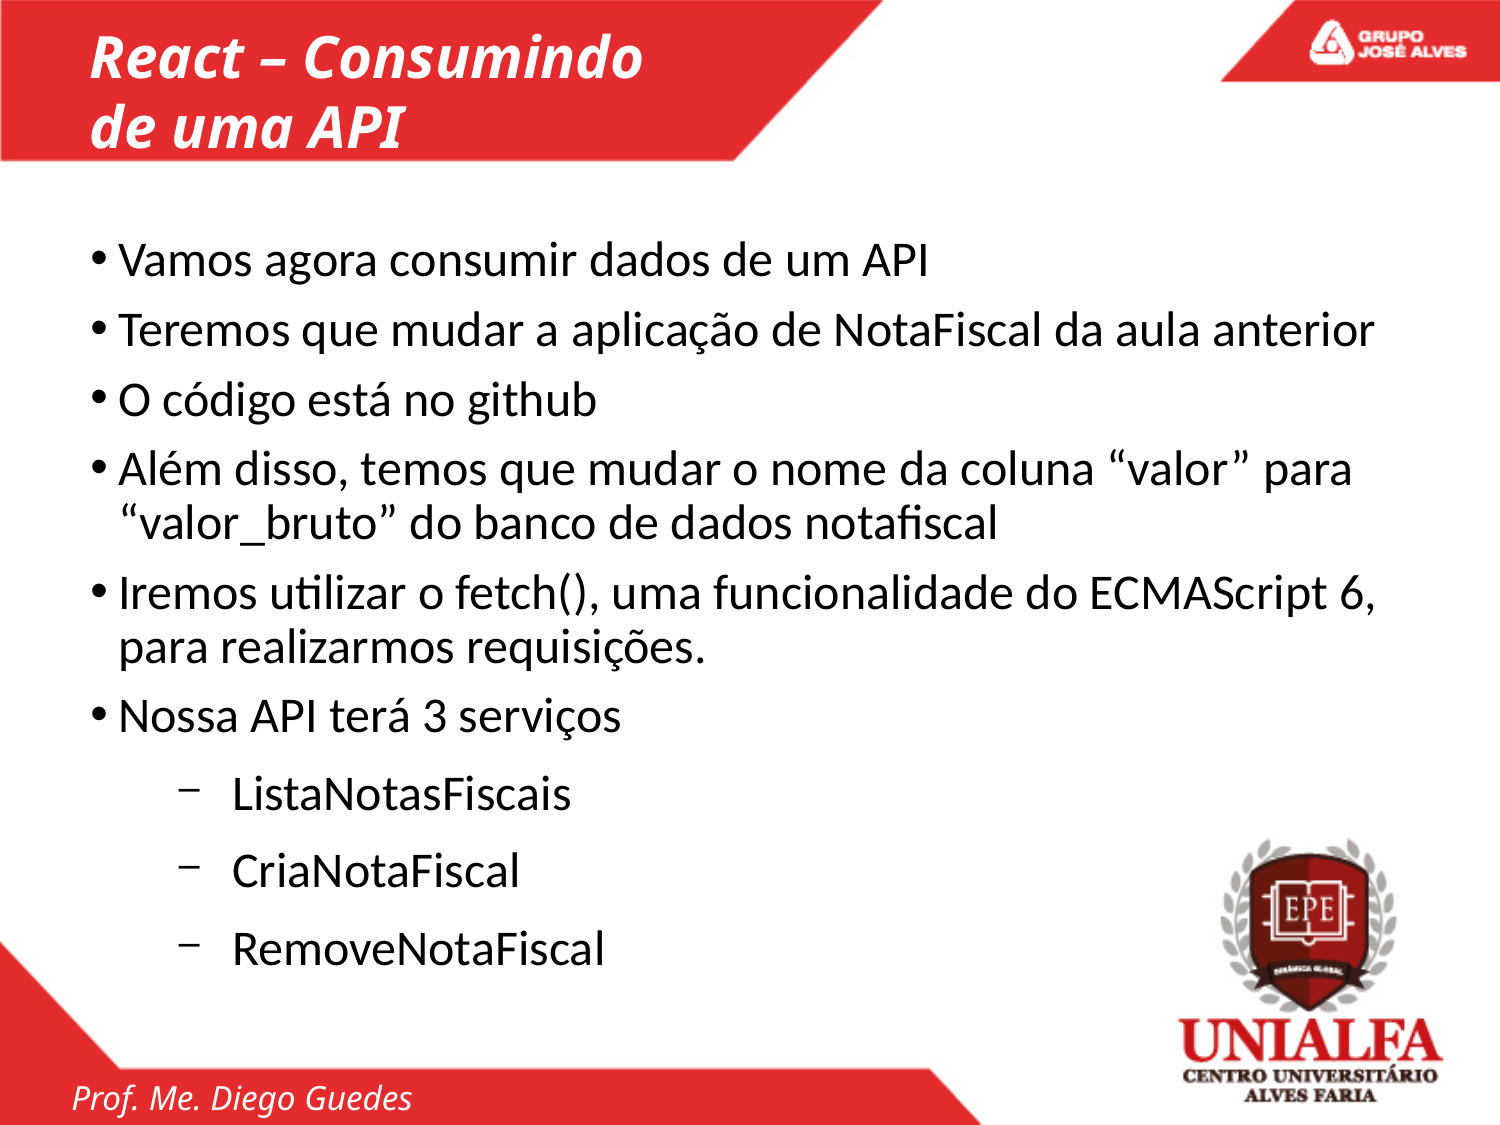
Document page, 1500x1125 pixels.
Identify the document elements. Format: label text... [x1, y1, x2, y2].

text_box Prof. Me. Diego Guedes [56, 1070, 711, 1125]
list Vamos agora consumir dados de um API Teremos que mudar a aplicação de NotaFiscal da aula anterior O código está no github Além disso, temos que mudar o nome da coluna “valor” para “valor_bruto” do banco de dados notafiscal Iremos utilizar o fetch(), uma funcionalidade do ECMAScript 6, para realizarmos requisições. Nossa API terá 3 serviços ListaNotasFiscais CriaNotaFiscal RemoveNotaFiscal [75, 226, 1453, 934]
text_box React – Consumindo de uma API [75, 12, 740, 168]
picture [0, 0, 1500, 1125]
